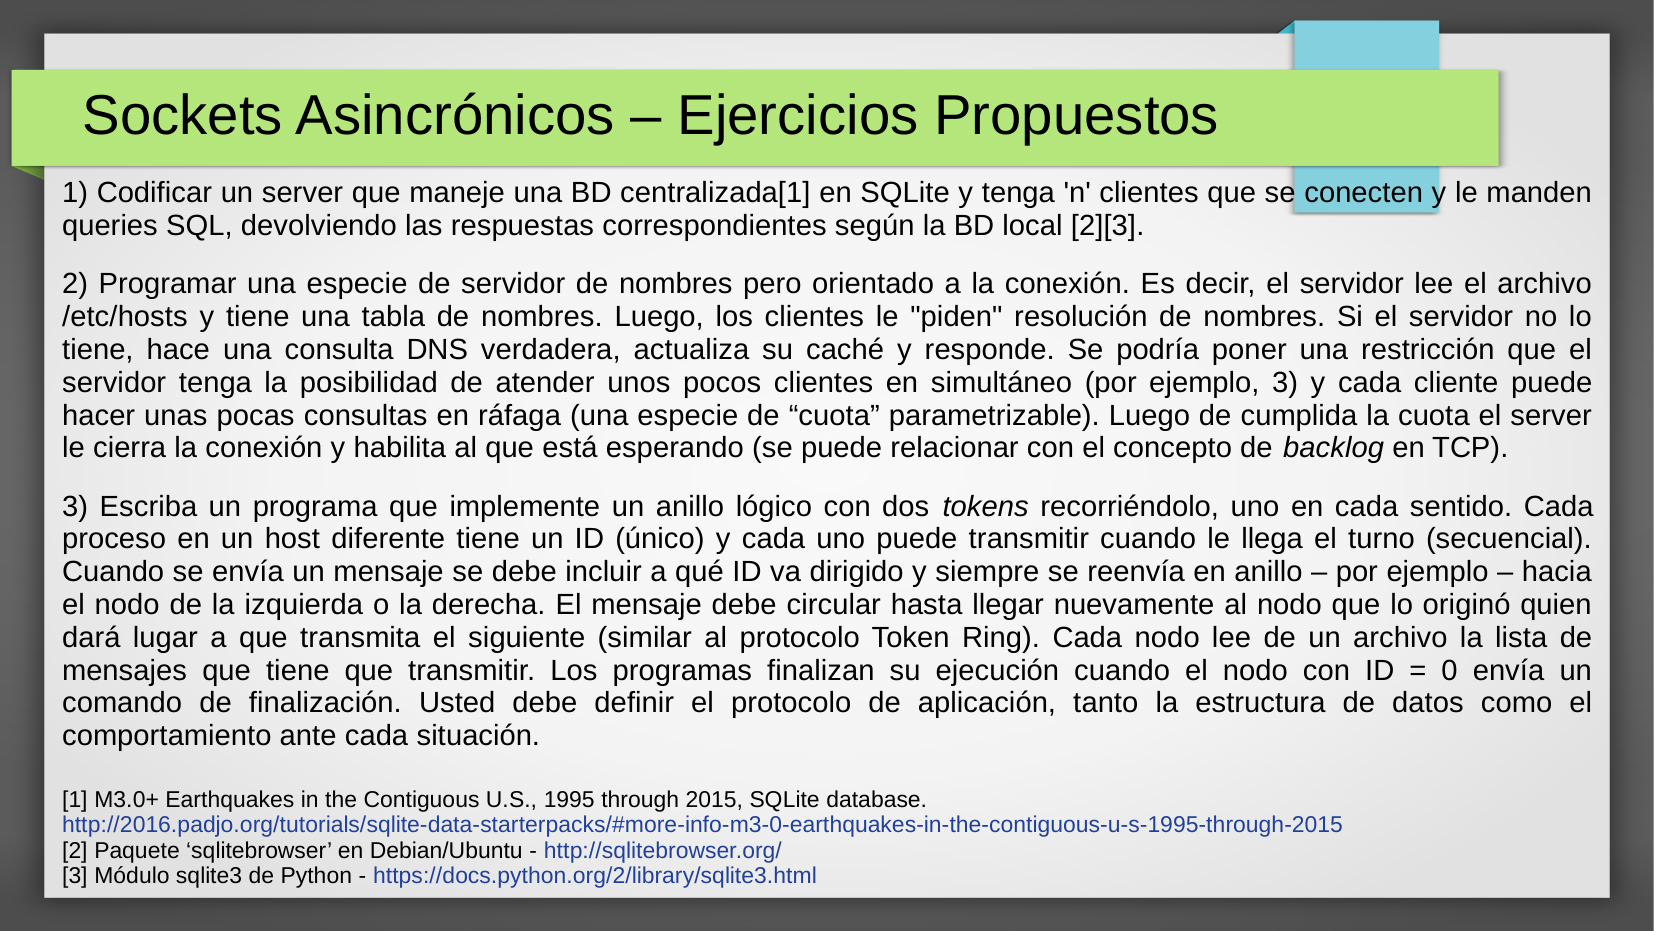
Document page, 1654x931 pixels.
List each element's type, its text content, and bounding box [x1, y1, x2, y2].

text_box 1) Codificar un server que maneje una BD centralizada[1] en SQLite y tenga 'n' clientes que se conecten y le manden queries SQL, devolviendo las respuestas correspondientes según la BD local [2][3]. 2) Programar una especie de servidor de nombres pero orientado a la conexión. Es decir, el servidor lee el archivo /etc/hosts y tiene una tabla de nombres. Luego, los clientes le "piden" resolución de nombres. Si el servidor no lo tiene, hace una consulta DNS verdadera, actualiza su caché y responde. Se podría poner una restricción que el servidor tenga la posibilidad de atender unos pocos clientes en simultáneo (por ejemplo, 3) y cada cliente puede hacer unas pocas consultas en ráfaga (una especie de “cuota” parametrizable). Luego de cumplida la cuota el server le cierra la conexión y habilita al que está esperando (se puede relacionar con el concepto de backlog en TCP). 3) Escriba un programa que implemente un anillo lógico con dos tokens recorriéndolo, uno en cada sentido. Cada proceso en un host diferente tiene un ID (único) y cada uno puede transmitir cuando le llega el turno (secuencial). Cuando se envía un mensaje se debe incluir a qué ID va dirigido y siempre se reenvía en anillo – por ejemplo – hacia el nodo de la izquierda o la derecha. El mensaje debe circular hasta llegar nuevamente al nodo que lo originó quien dará lugar a que transmita el siguiente (similar al protocolo Token Ring). Cada nodo lee de un archivo la lista de mensajes que tiene que transmitir. Los programas finalizan su ejecución cuando el nodo con ID = 0 envía un comando de finalización. Usted debe definir el protocolo de aplicación, tanto la estructura de datos como el comportamiento ante cada situación. [1] M3.0+ Earthquakes in the Contiguous U.S., 1995 through 2015, SQLite database.http://2016.padjo.org/tutorials/sqlite-data-starterpacks/#more-info-m3-0-earthquakes-in-the-contiguous-u-s-1995-through-2015 [2] Paquete ‘sqlitebrowser’ en Debian/Ubuntu - http://sqlitebrowser.org/ [3] Módulo sqlite3 de Python - https://docs.python.org/2/library/sqlite3.html [62, 178, 1595, 887]
picture [0, 0, 1654, 931]
title Sockets Asincrónicos – Ejercicios Propuestos [82, 52, 1323, 178]
